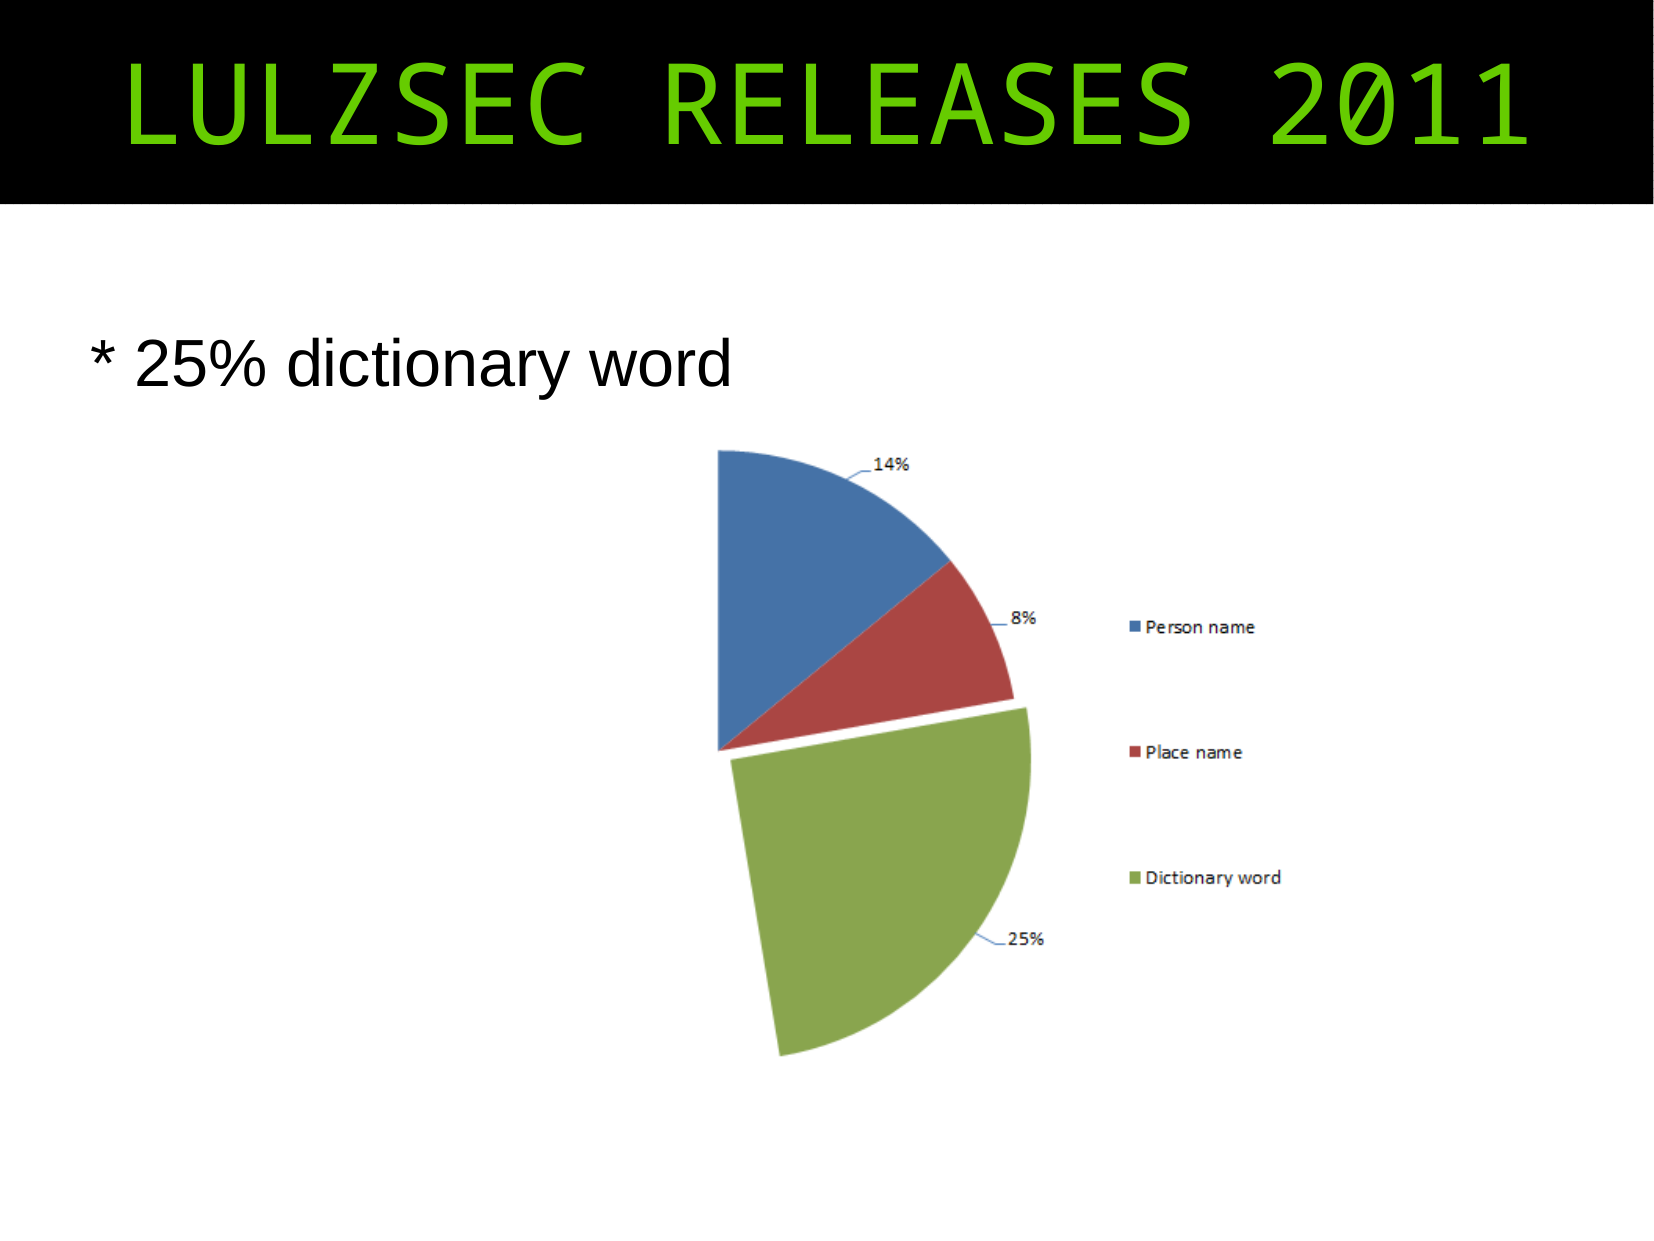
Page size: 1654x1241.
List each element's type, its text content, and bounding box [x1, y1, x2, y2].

picture [350, 419, 1321, 1094]
title LULZSEC RELEASES 2011 [0, 0, 1654, 205]
subtitle * 25% dictionary word [90, 305, 1561, 421]
